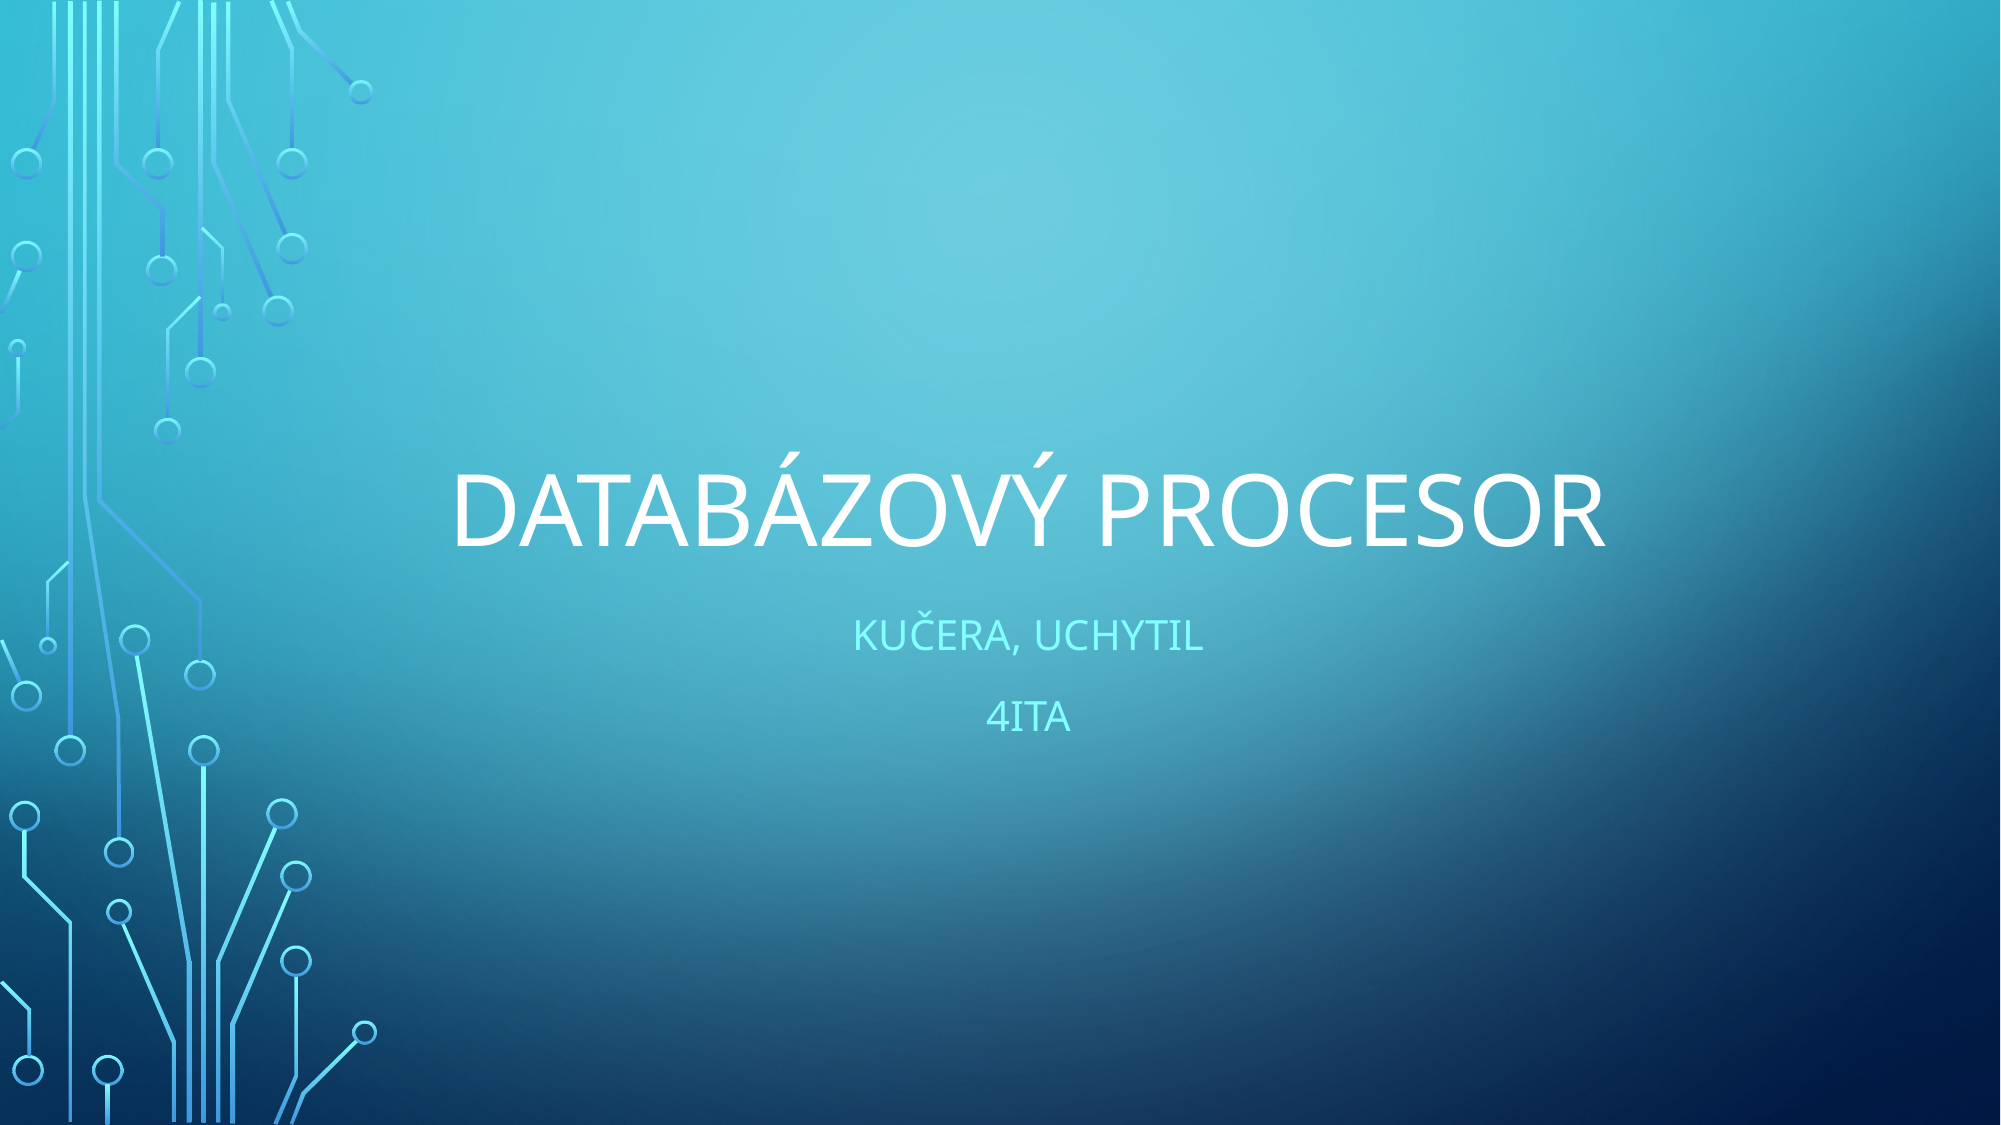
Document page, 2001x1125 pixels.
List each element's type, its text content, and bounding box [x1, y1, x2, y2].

subtitle Kučera, Uchytil 4ita [307, 590, 1750, 863]
title Databázový procesor [307, 184, 1750, 576]
